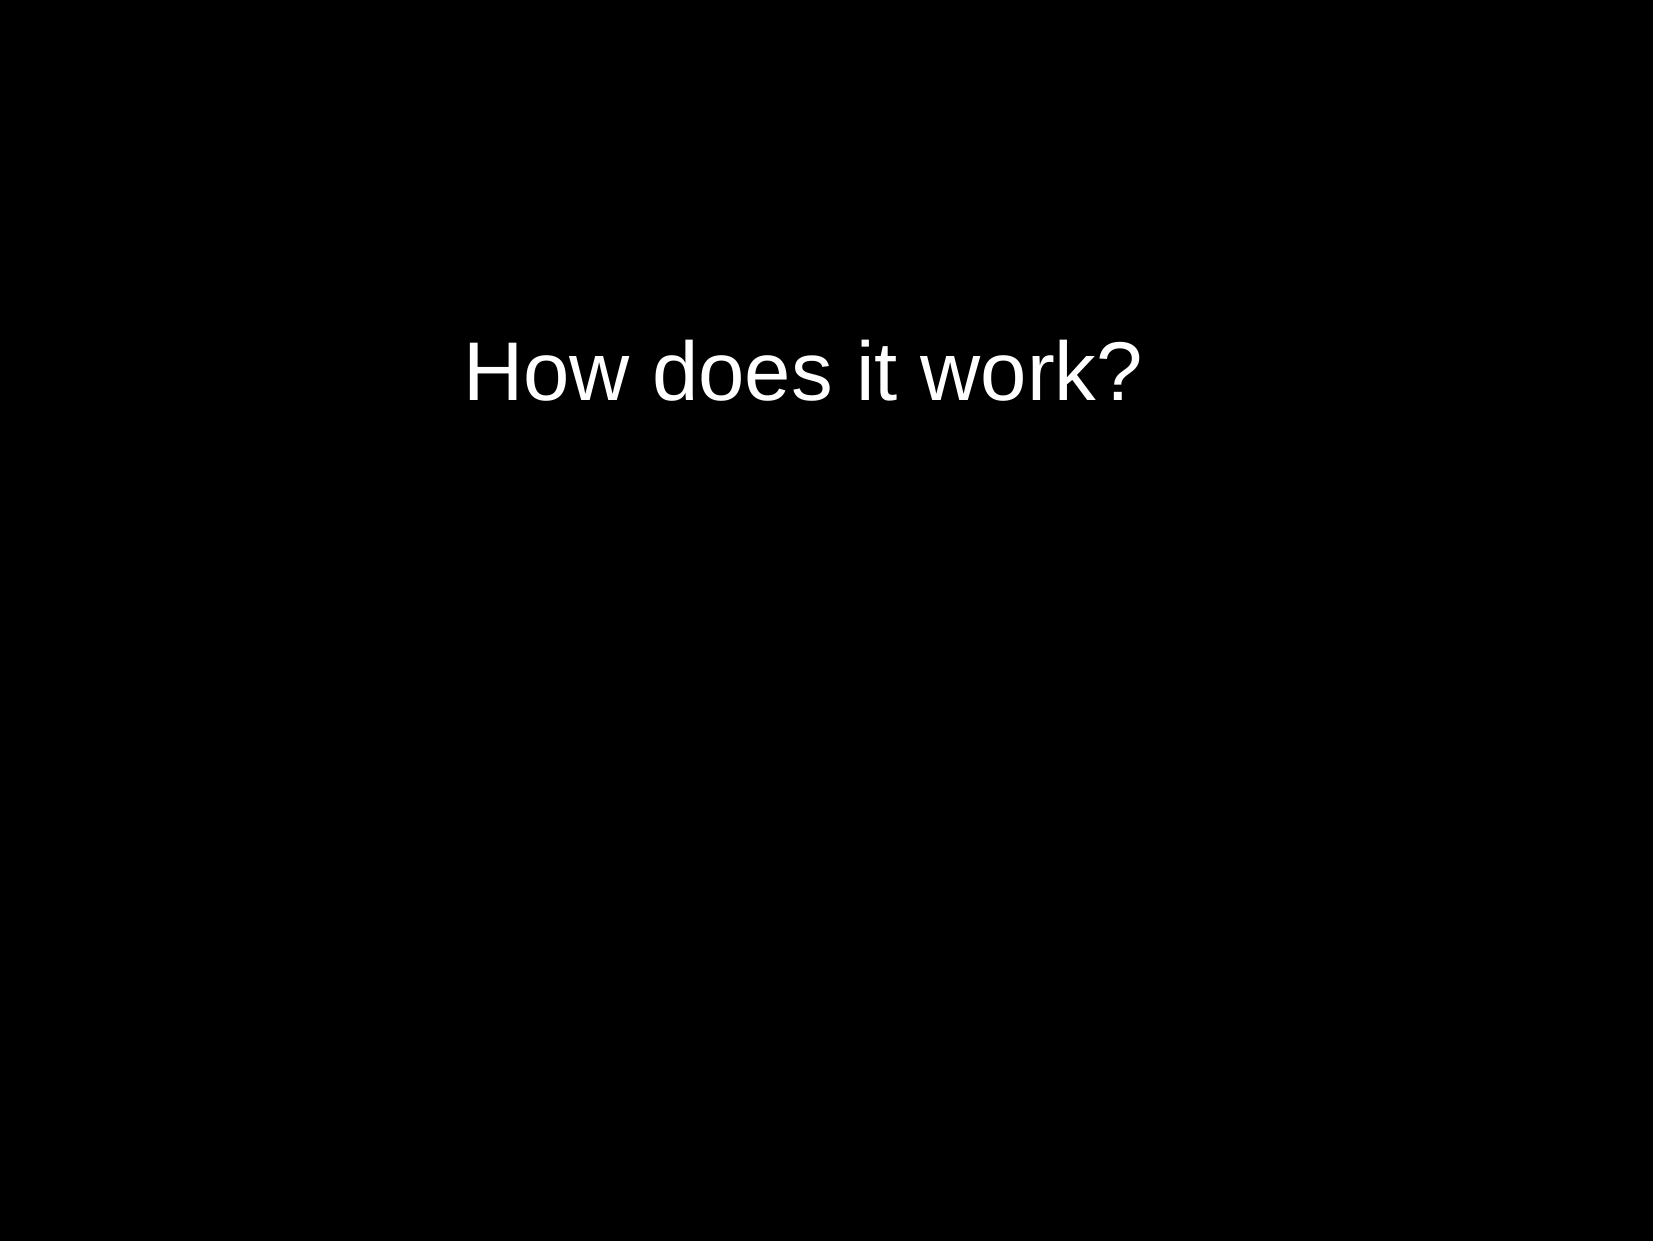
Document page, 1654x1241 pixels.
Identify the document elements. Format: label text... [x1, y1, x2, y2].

title How does it work? [82, 275, 1571, 468]
